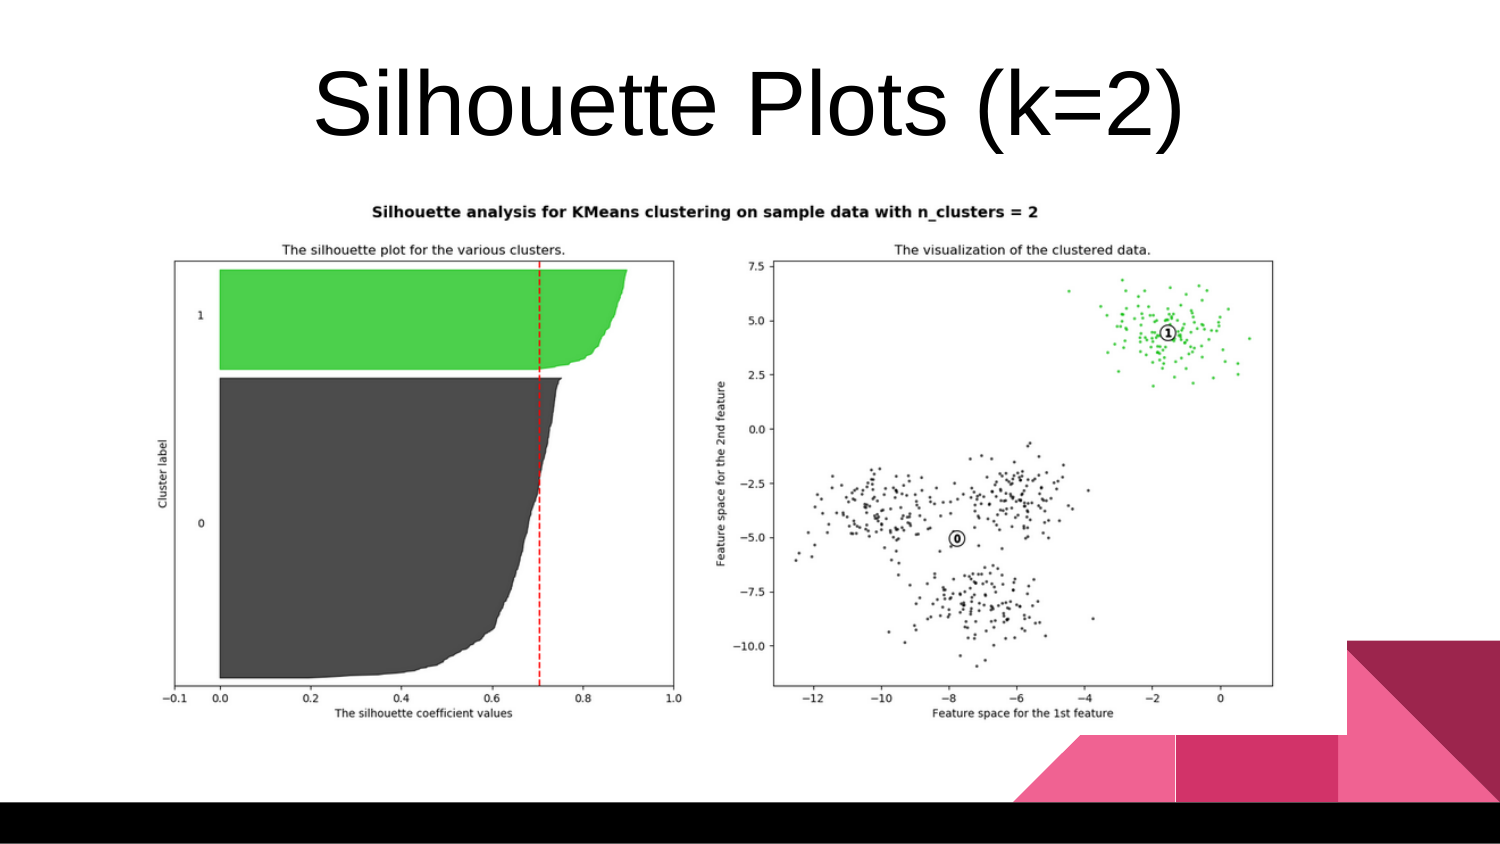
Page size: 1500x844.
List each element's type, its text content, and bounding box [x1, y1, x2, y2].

picture [120, 173, 1347, 736]
title Silhouette Plots (k=2) [75, 33, 1425, 175]
